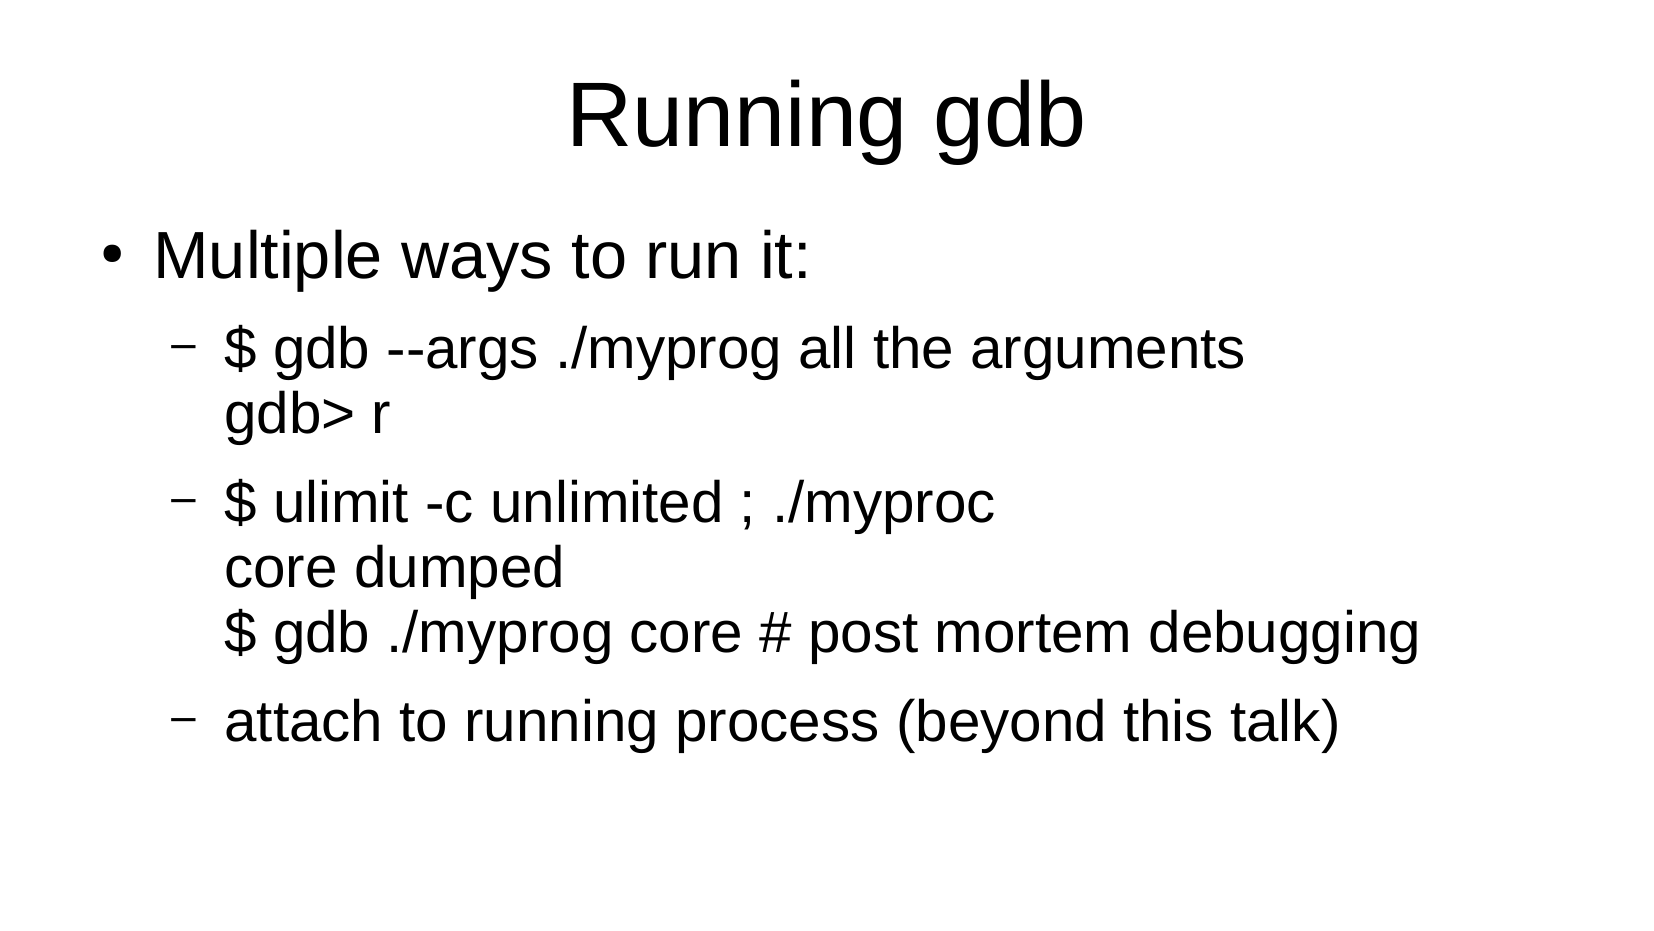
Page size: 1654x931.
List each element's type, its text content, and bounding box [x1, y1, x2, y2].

title Running gdb [82, 37, 1571, 193]
list Multiple ways to run it: $ gdb --args ./myprog all the arguments gdb> r $ ulimit -c unlimited ; ./myproc core dumped $ gdb ./myprog core # post mortem debugging attach to running process (beyond this talk) [82, 217, 1571, 758]
